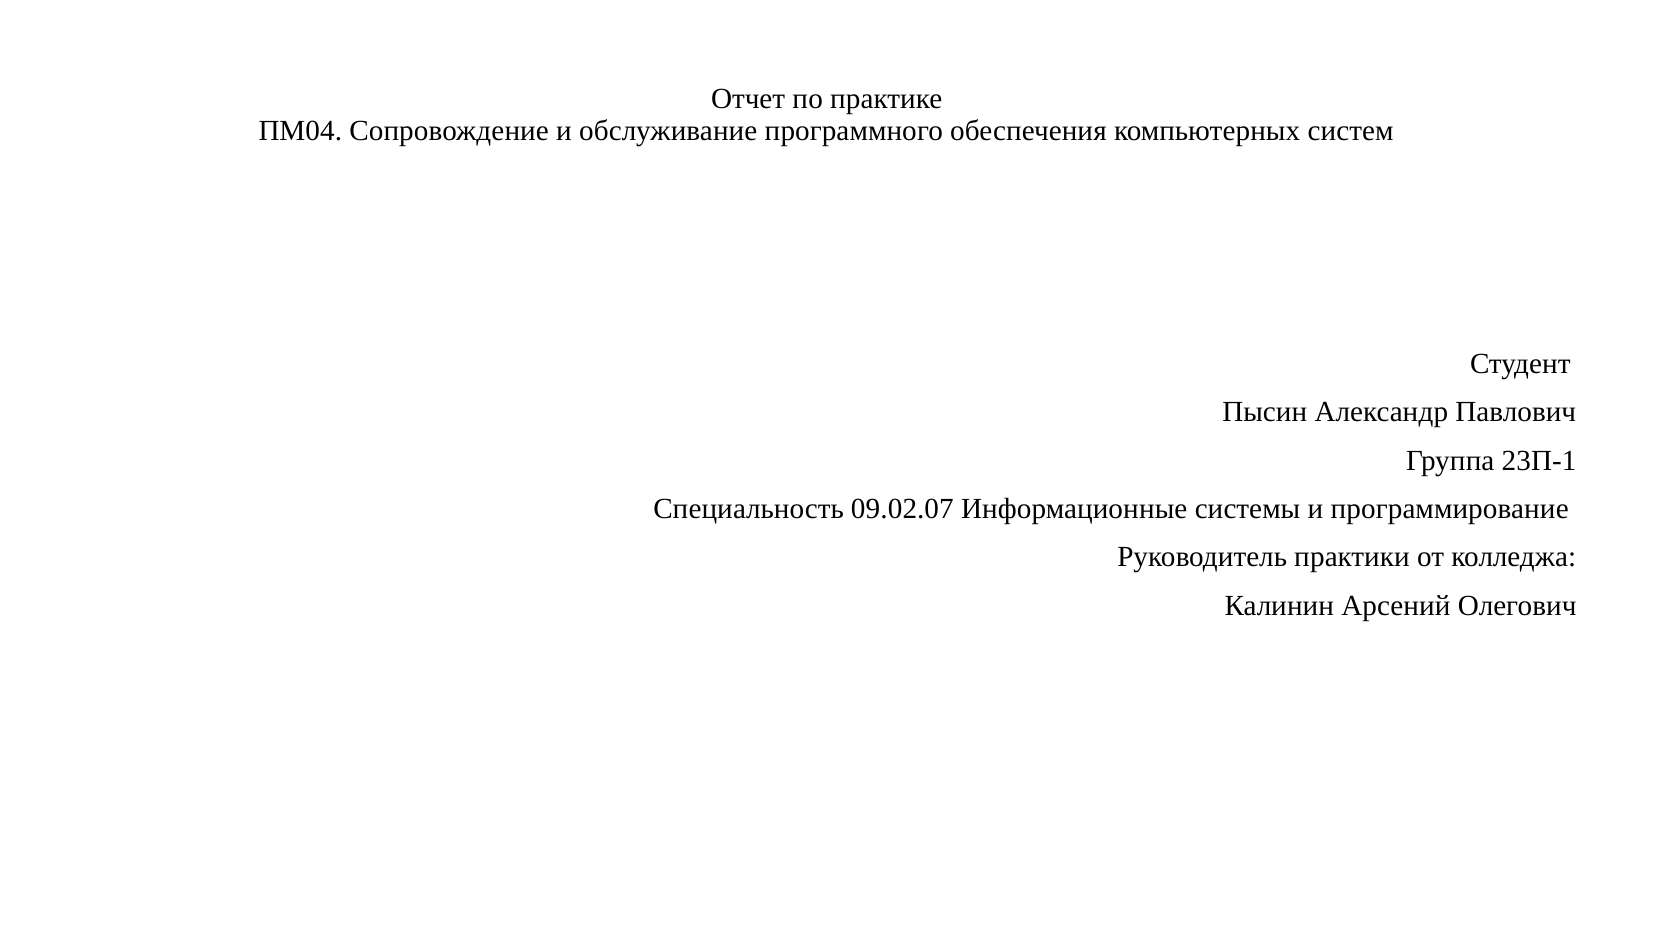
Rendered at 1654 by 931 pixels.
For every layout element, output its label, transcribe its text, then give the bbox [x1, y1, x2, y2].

title Отчет по практике ПМ04. Сопровождение и обслуживание программного обеспечения компьютерных систем [82, 37, 1571, 193]
subtitle Студент Пысин Александр Павлович Группа 23П-1 Специальность 09.02.07 Информационные системы и программирование Руководитель практики от колледжа: Калинин Арсений Олегович [88, 206, 1577, 747]
